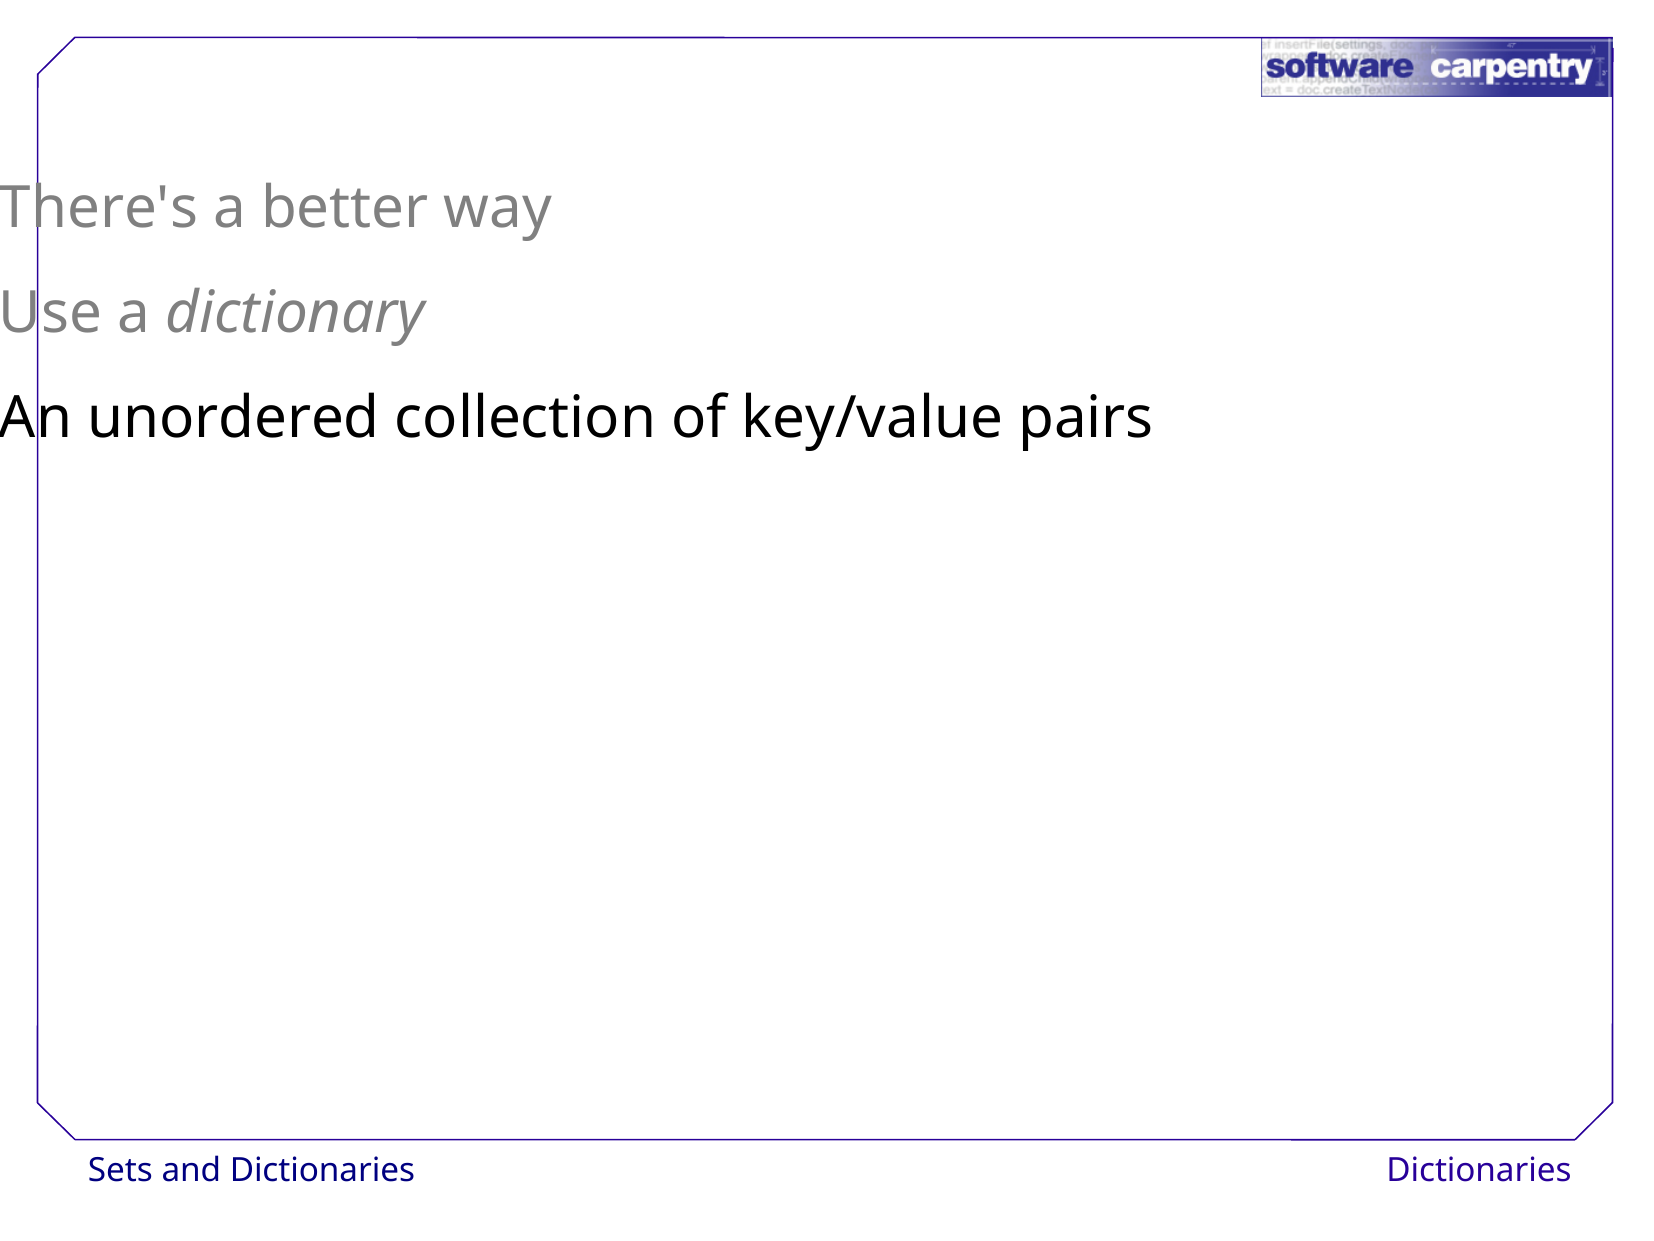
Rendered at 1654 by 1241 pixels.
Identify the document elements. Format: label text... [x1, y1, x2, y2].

text_box There's a better way Use a dictionary An unordered collection of key/value pairs [0, 126, 1319, 458]
picture [1261, 39, 1613, 97]
